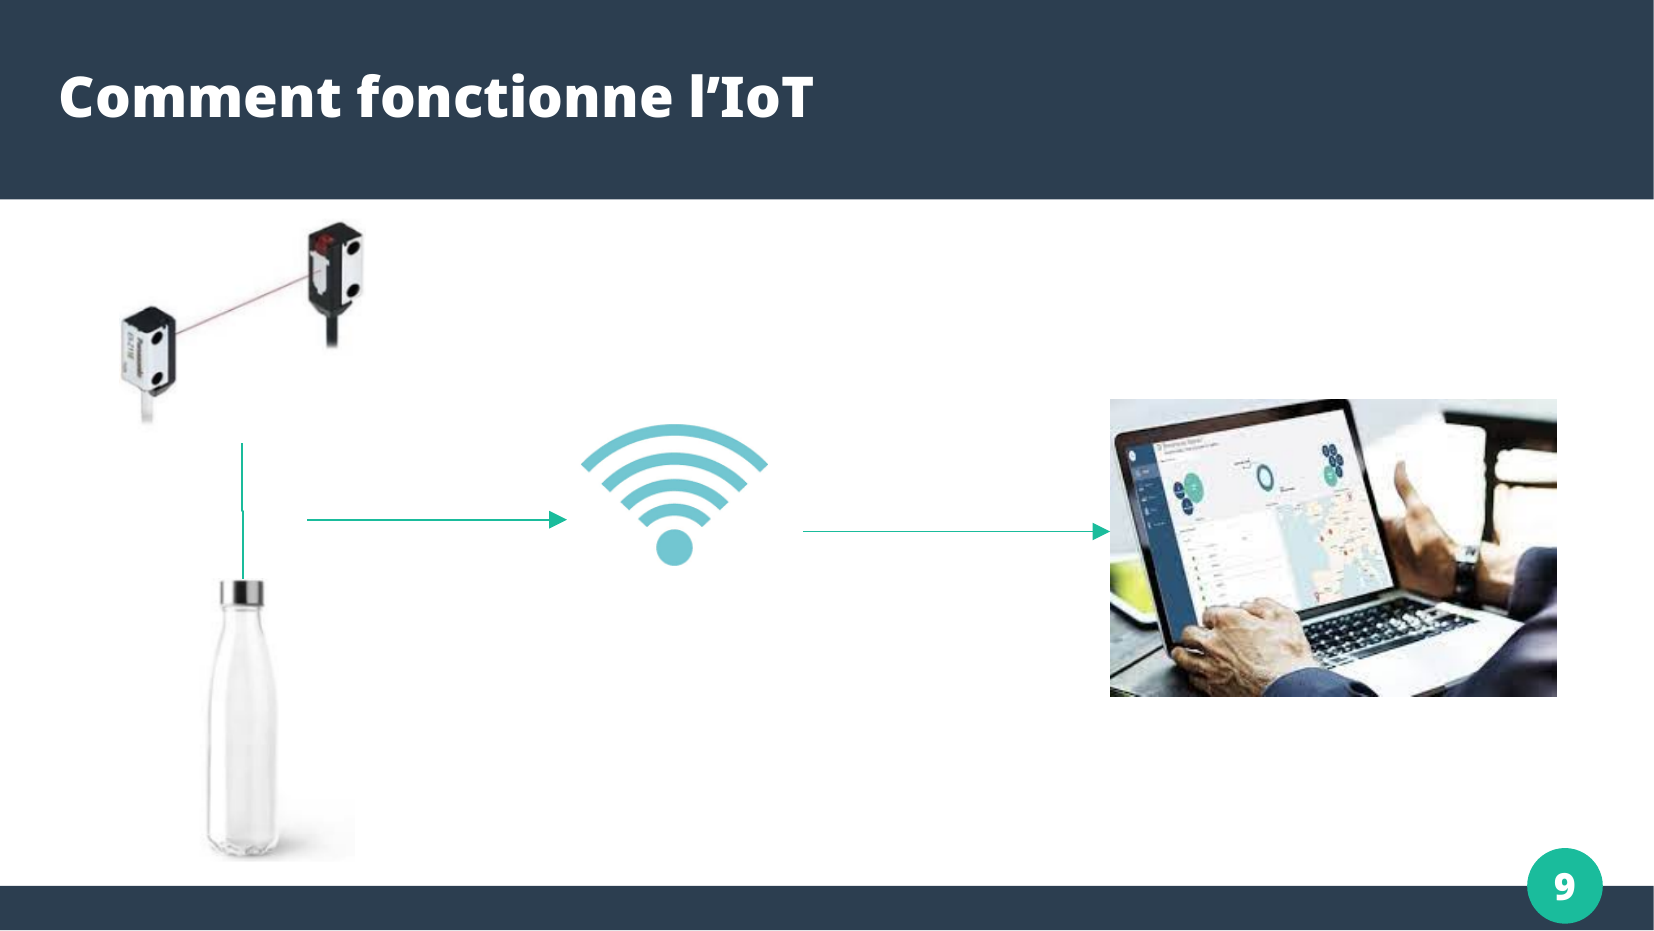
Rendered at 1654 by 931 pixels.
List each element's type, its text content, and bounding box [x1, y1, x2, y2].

picture [557, 377, 792, 613]
title Comment fonctionne l’IoT [59, 37, 1595, 155]
picture [118, 206, 367, 444]
picture [1110, 399, 1557, 697]
picture [132, 578, 355, 863]
